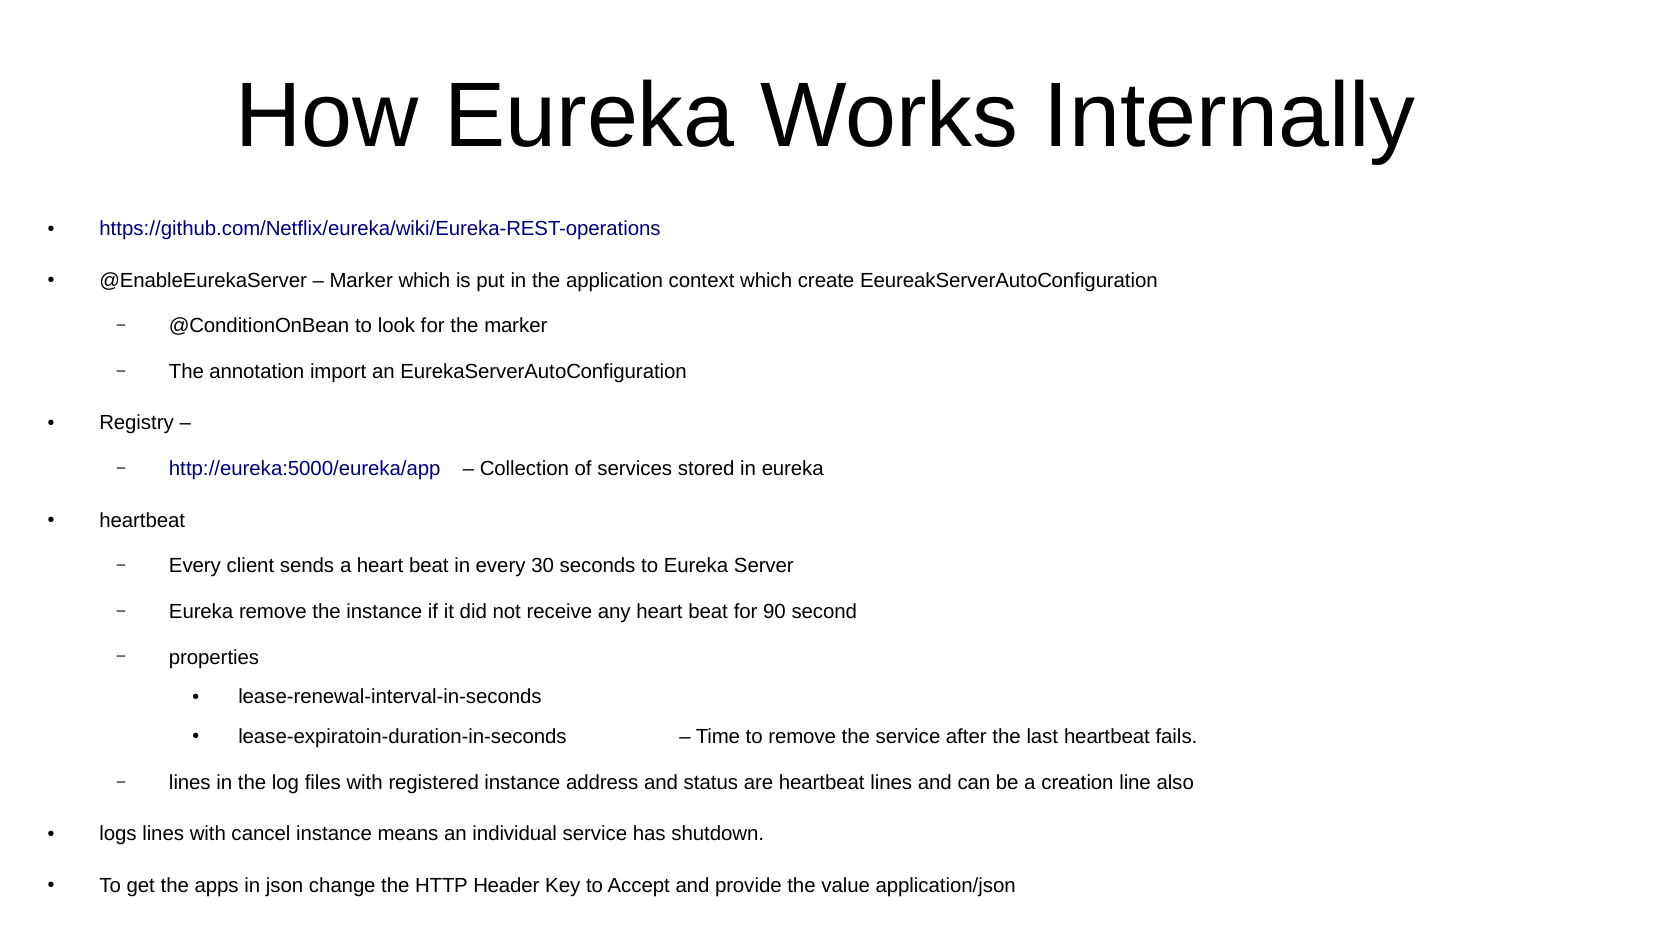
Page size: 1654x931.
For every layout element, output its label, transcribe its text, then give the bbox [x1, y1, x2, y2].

title How Eureka Works Internally [82, 37, 1571, 193]
list https://github.com/Netflix/eureka/wiki/Eureka-REST-operations @EnableEurekaServer – Marker which is put in the application context which create EeureakServerAutoConfiguration @ConditionOnBean to look for the marker The annotation import an EurekaServerAutoConfiguration Registry – http://eureka:5000/eureka/app – Collection of services stored in eureka heartbeat Every client sends a heart beat in every 30 seconds to Eureka Server Eureka remove the instance if it did not receive any heart beat for 90 second properties lease-renewal-interval-in-seconds lease-expiratoin-duration-in-seconds – Time to remove the service after the last heartbeat fails. lines in the log files with registered instance address and status are heartbeat lines and can be a creation line also logs lines with cancel instance means an individual service has shutdown. To get the apps in json change the HTTP Header Key to Accept and provide the value application/json [30, 217, 1571, 901]
